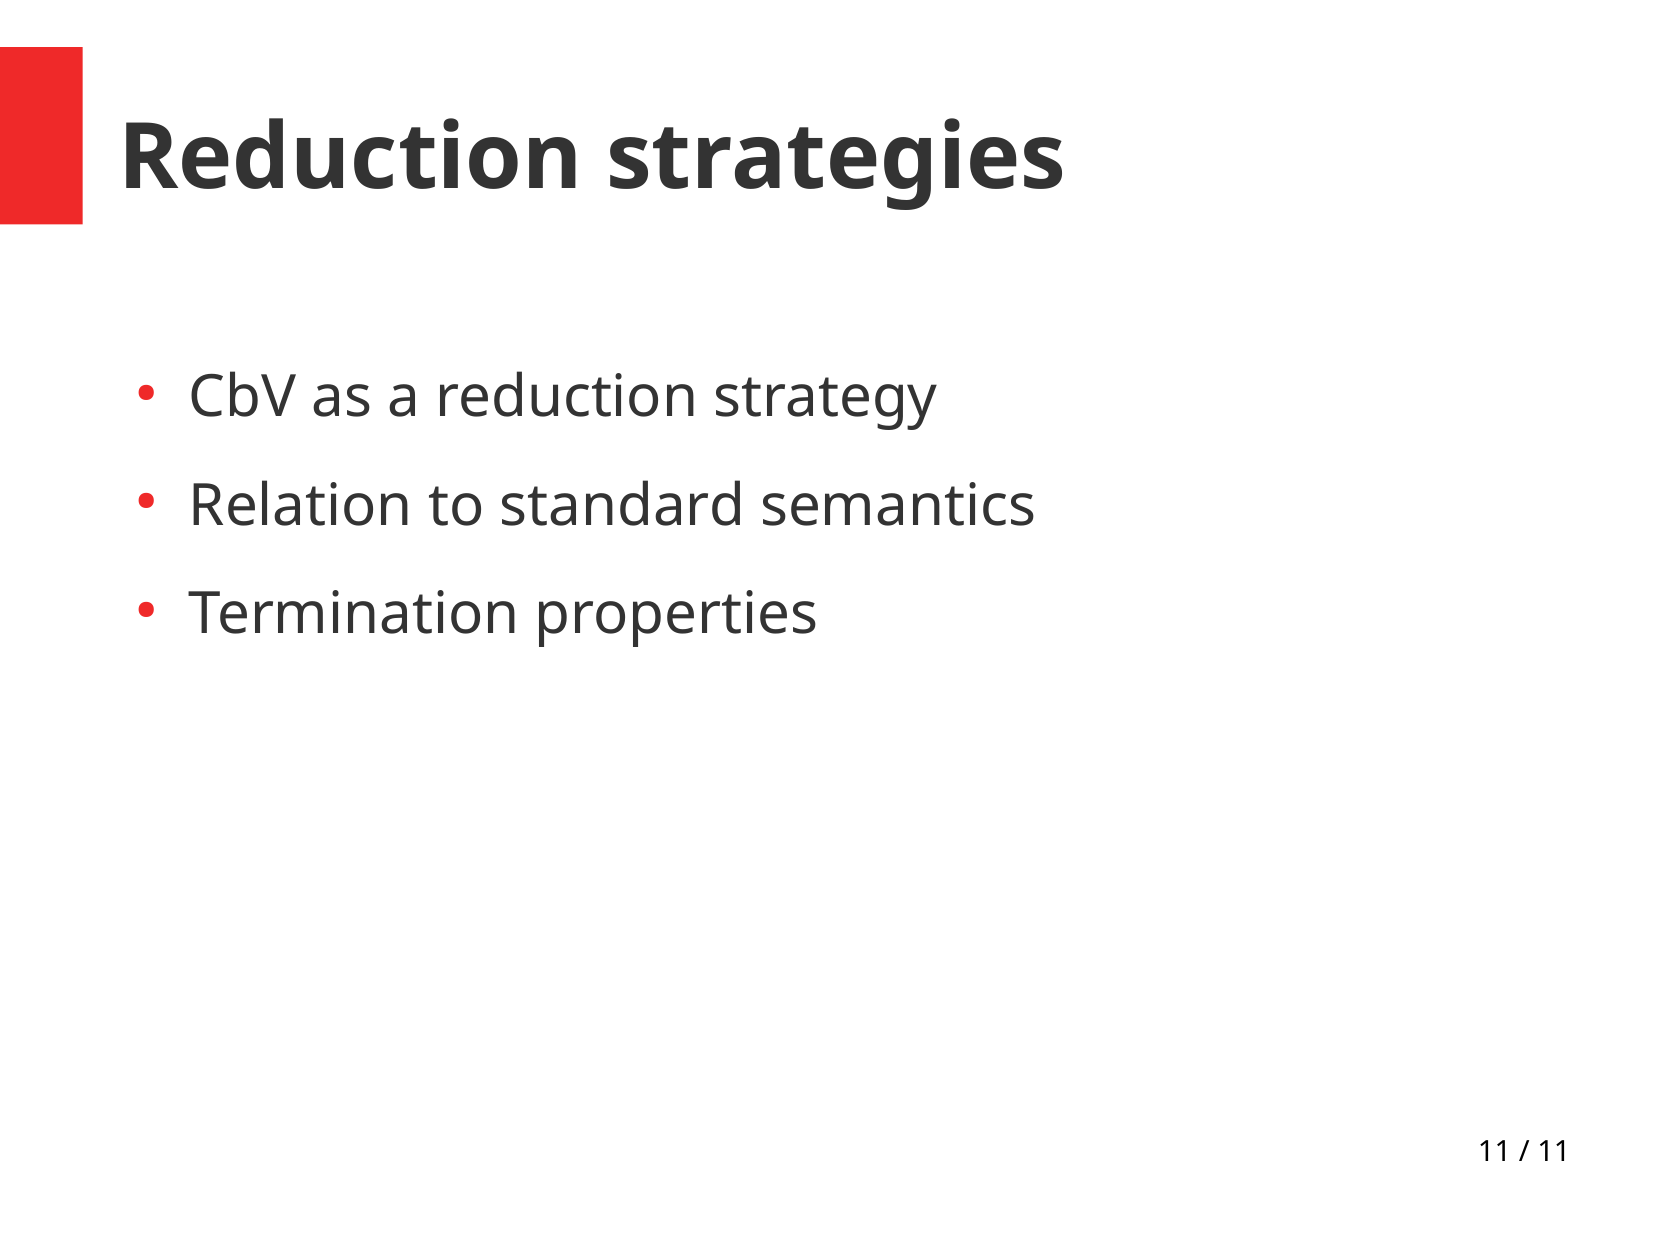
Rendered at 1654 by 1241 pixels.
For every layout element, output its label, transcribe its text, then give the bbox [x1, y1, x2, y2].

title Reduction strategies [118, 49, 1571, 257]
list CbV as a reduction strategy Relation to standard semantics Termination properties [118, 354, 1536, 1074]
